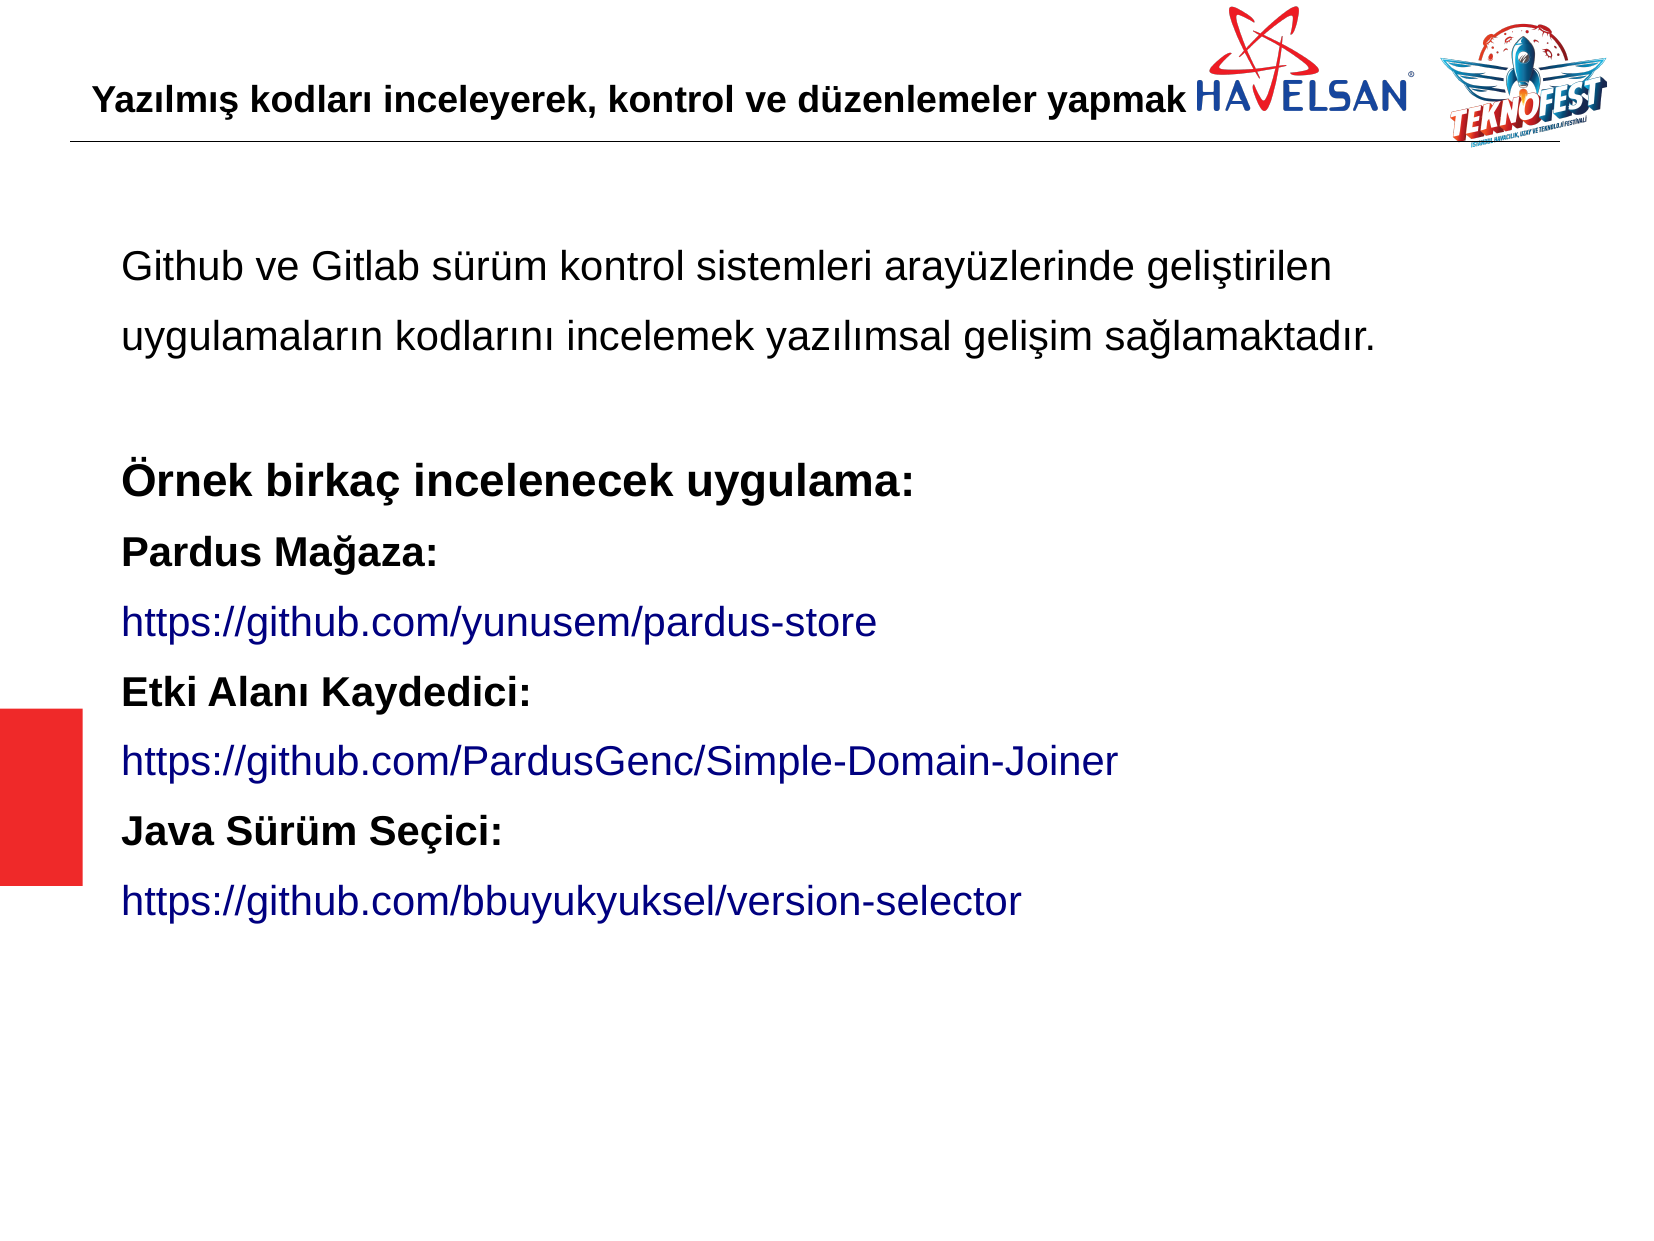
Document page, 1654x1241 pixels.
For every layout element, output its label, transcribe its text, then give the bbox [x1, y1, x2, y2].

text_box Github ve Gitlab sürüm kontrol sistemleri arayüzlerinde geliştirilen uygulamaların kodlarını incelemek yazılımsal gelişim sağlamaktadır. Örnek birkaç incelenecek uygulama: Pardus Mağaza: https://github.com/yunusem/pardus-store Etki Alanı Kaydedici: https://github.com/PardusGenc/Simple-Domain-Joiner Java Sürüm Seçici: https://github.com/bbuyukyuksel/version-selector [106, 212, 1536, 1071]
picture [1195, 2, 1630, 154]
text_box Yazılmış kodları inceleyerek, kontrol ve düzenlemeler yapmak [76, 70, 1506, 128]
